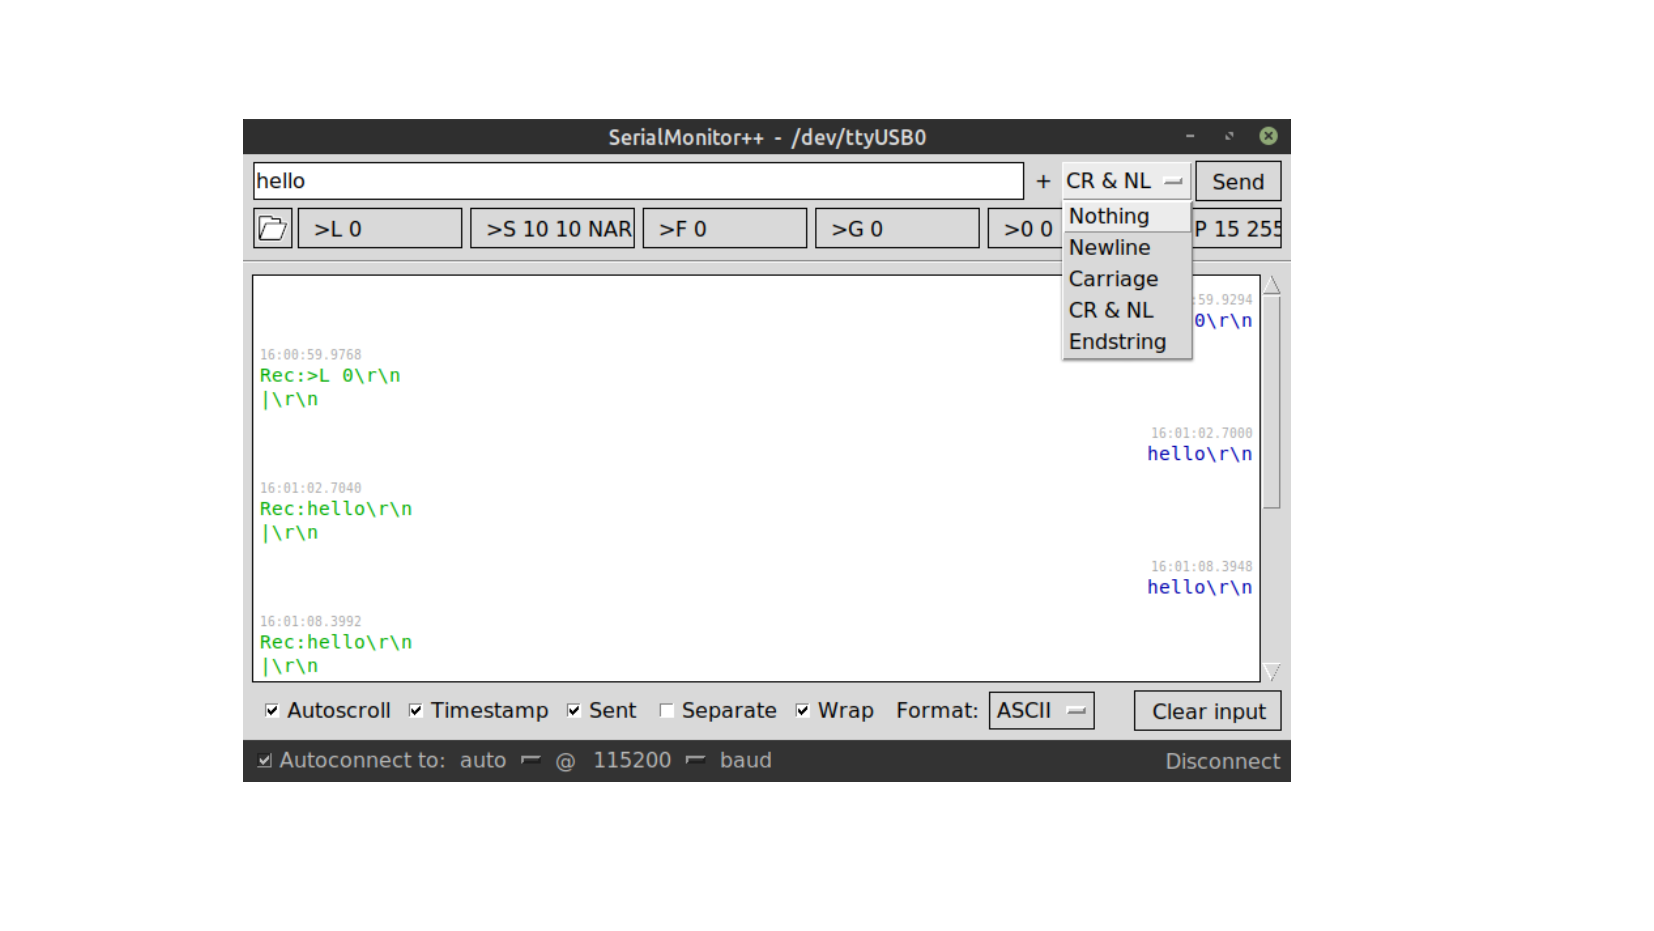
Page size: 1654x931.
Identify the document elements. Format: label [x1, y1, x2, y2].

picture [243, 119, 1291, 782]
